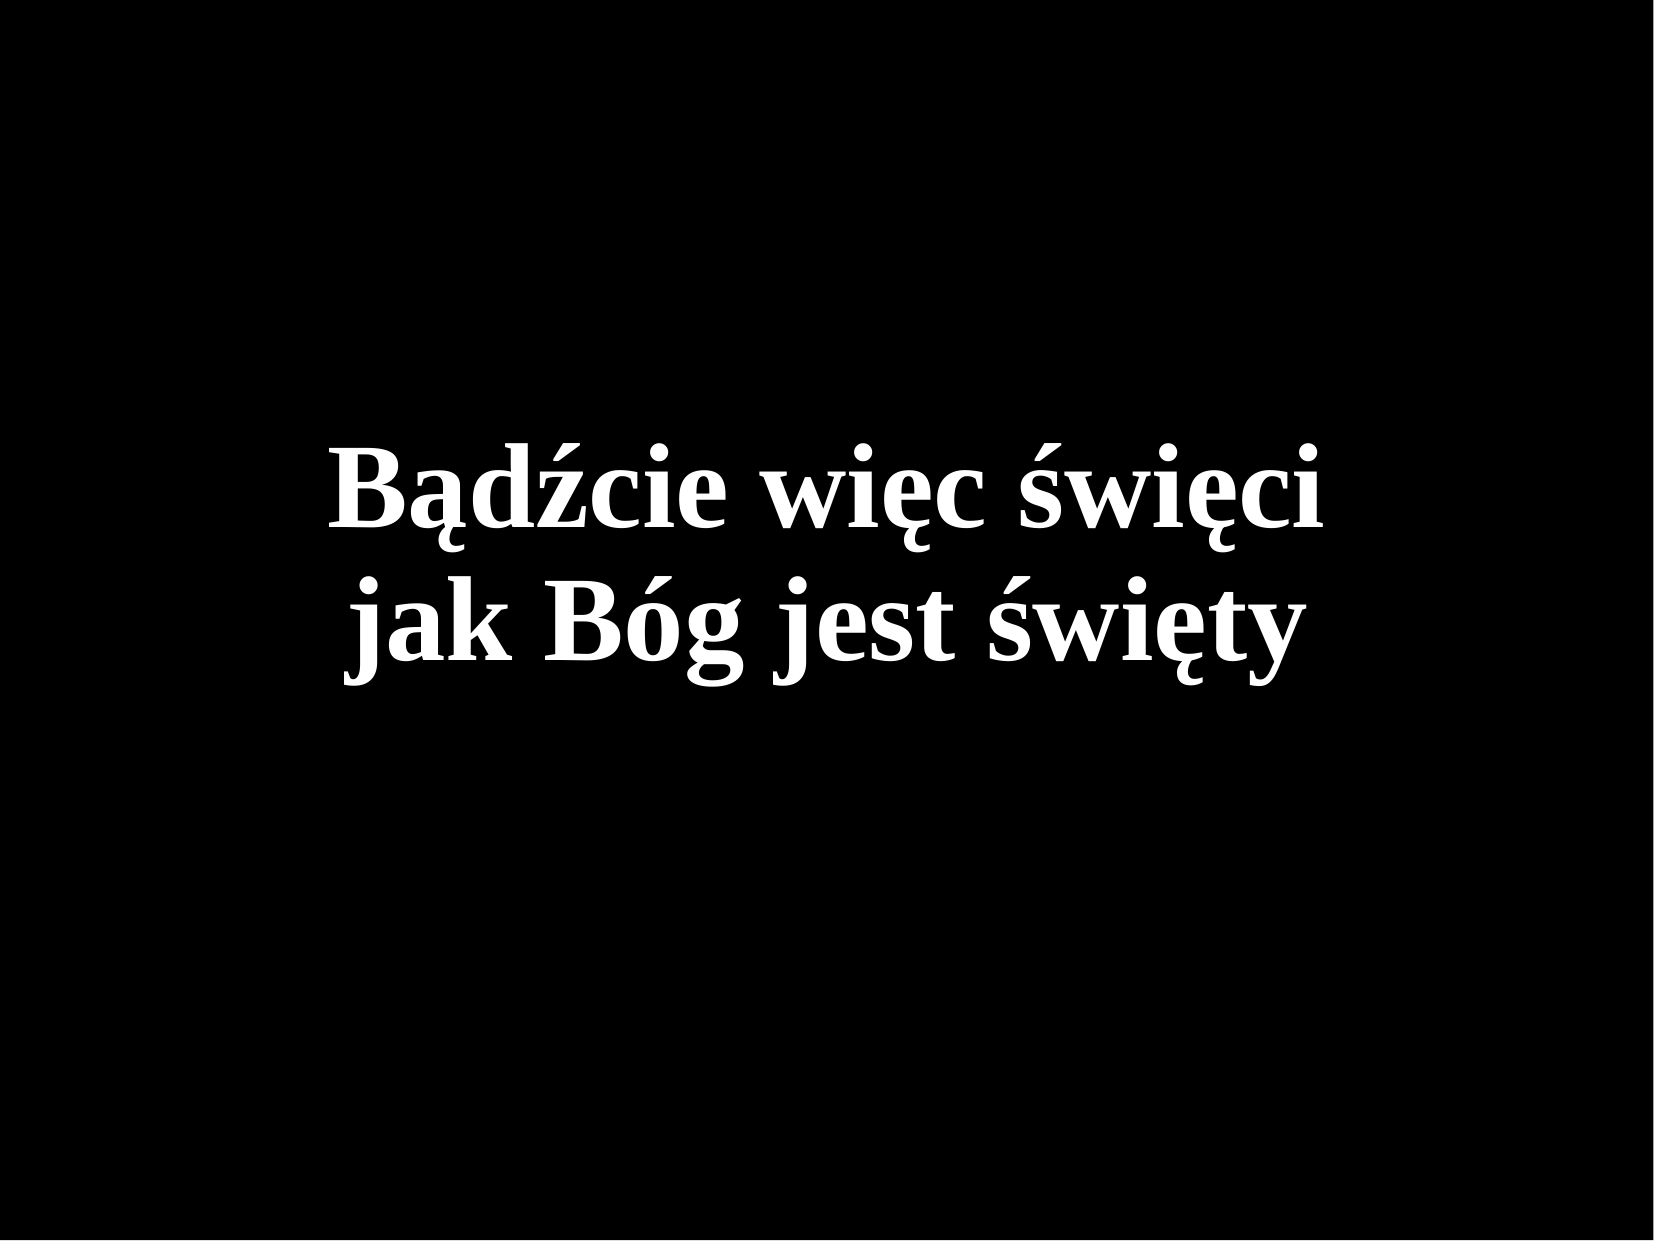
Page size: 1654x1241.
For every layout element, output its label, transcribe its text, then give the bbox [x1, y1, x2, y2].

title Bądźcie więc święci jak Bóg jest święty [0, 0, 1654, 1241]
